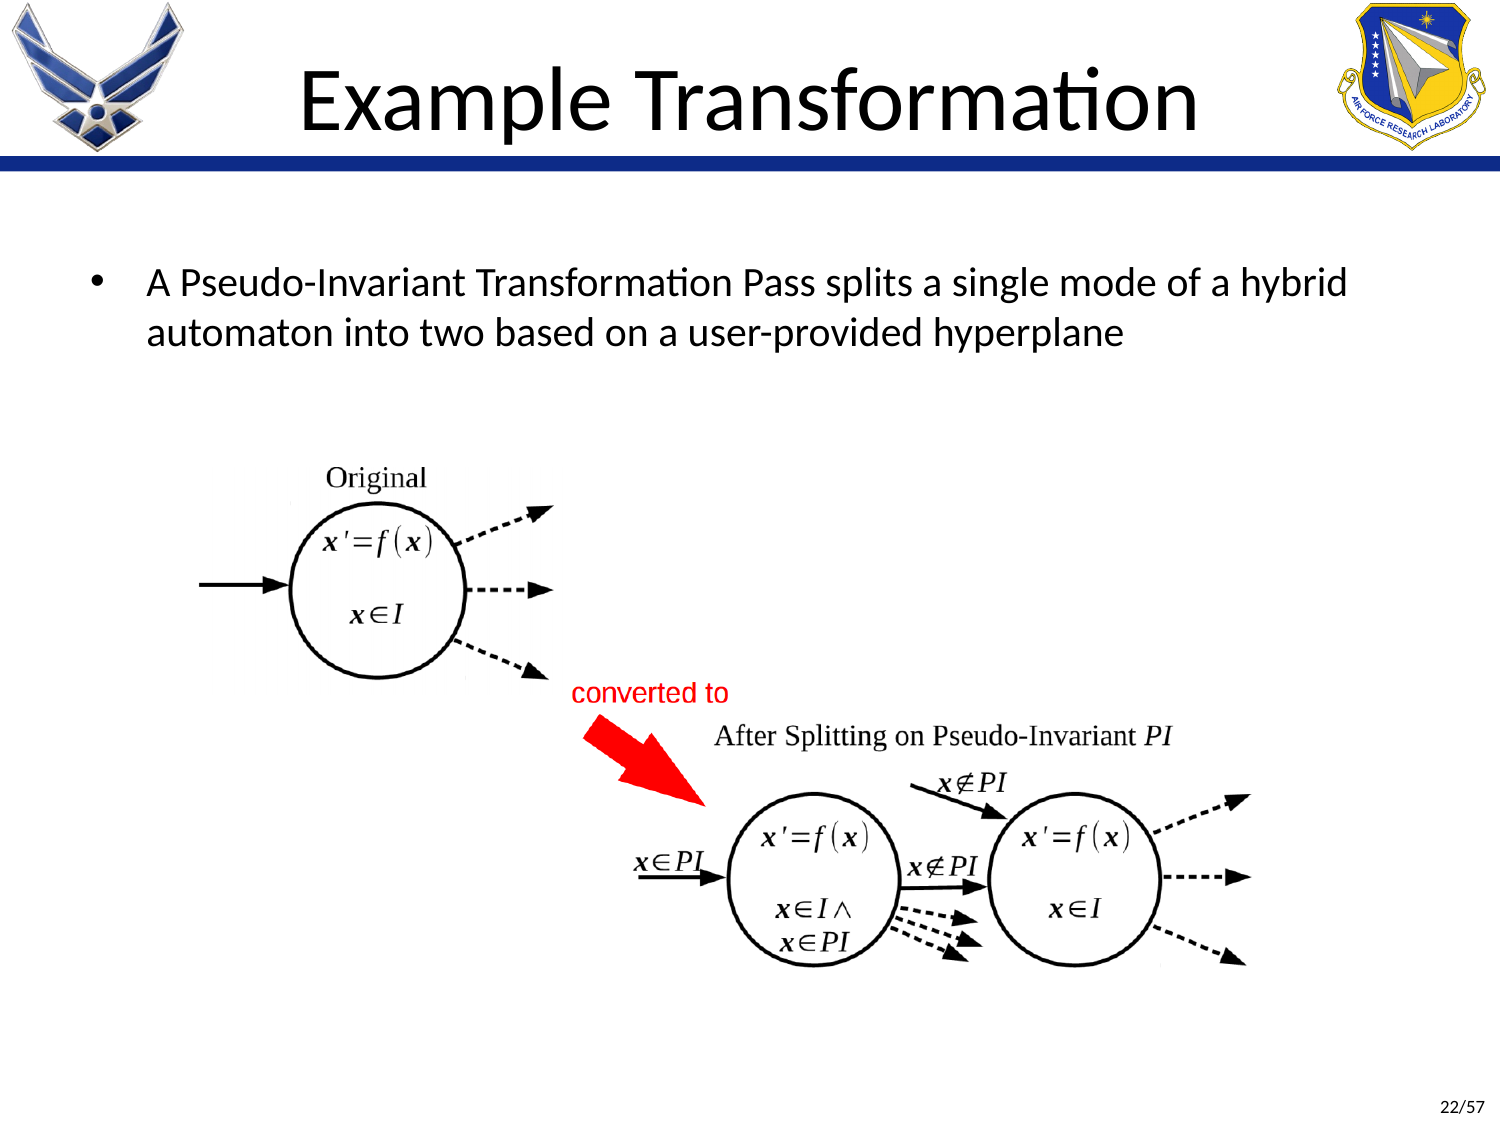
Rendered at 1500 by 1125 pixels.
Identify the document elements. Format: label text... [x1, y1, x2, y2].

title Example Transformation [75, 0, 1425, 188]
picture [2, 0, 75, 156]
list A Pseudo-Invariant Transformation Pass splits a single mode of a hybrid automaton into two based on a user-provided hyperplane [75, 247, 1425, 991]
picture [1425, 3, 1486, 151]
picture [195, 467, 1276, 991]
